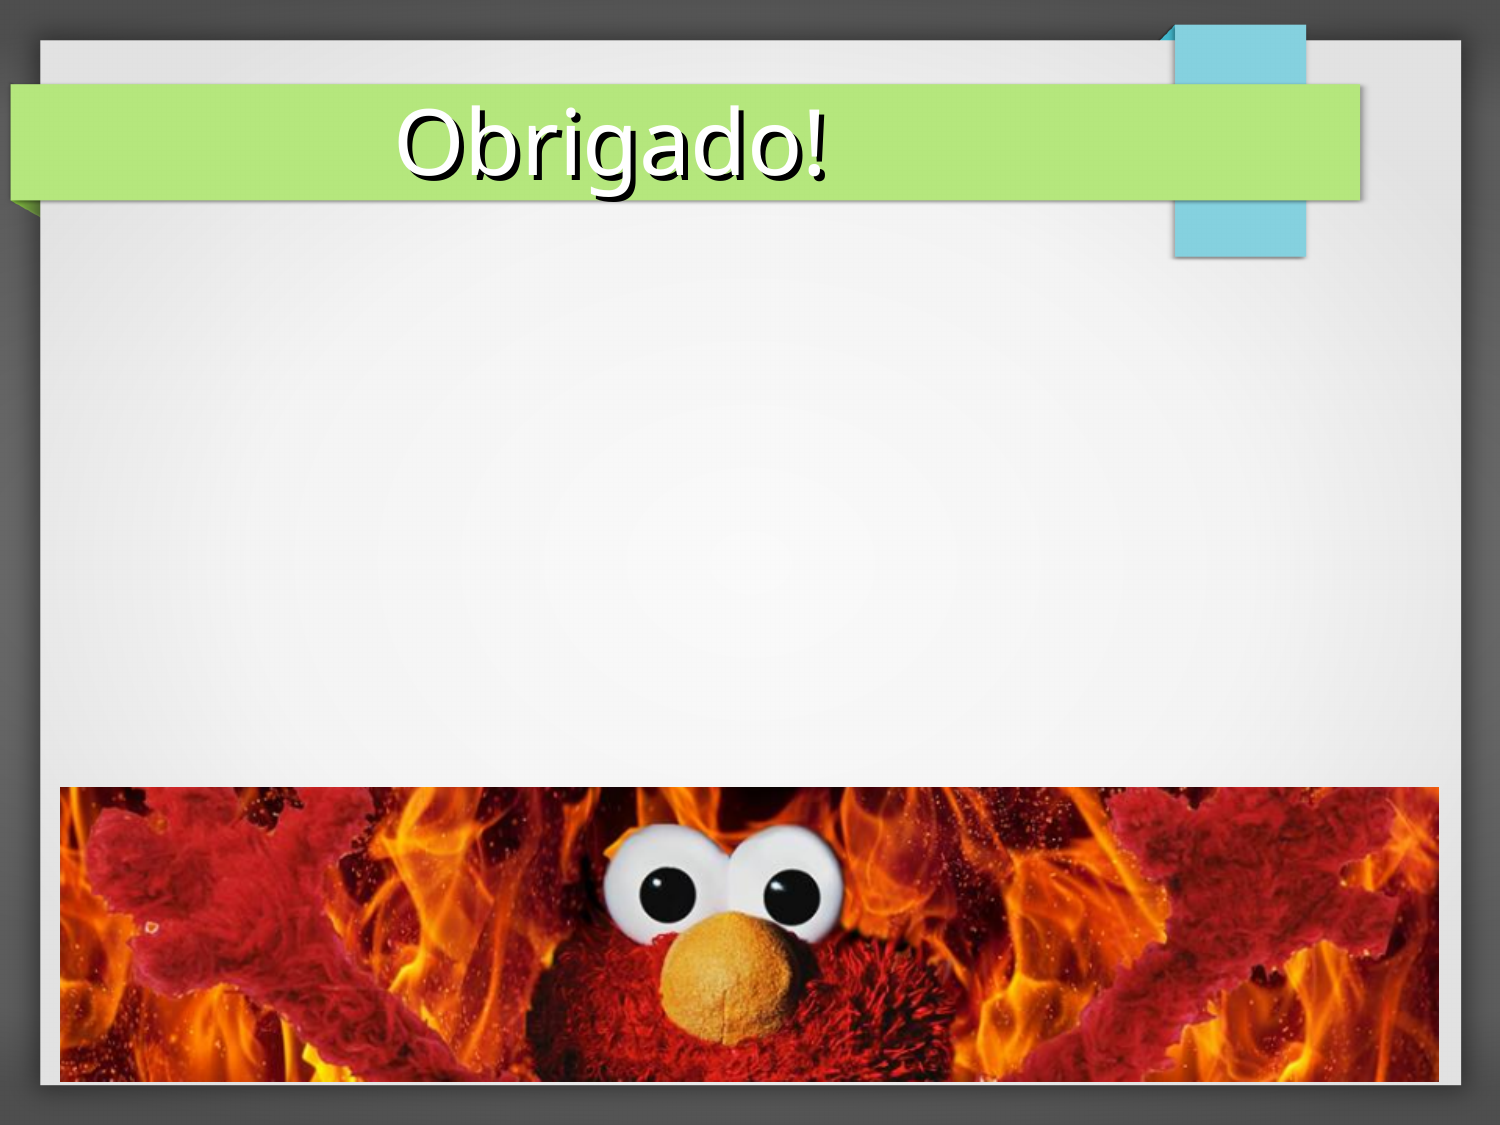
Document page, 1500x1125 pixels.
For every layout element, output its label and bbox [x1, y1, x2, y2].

picture [0, 0, 1500, 1125]
subtitle [75, 85, 1147, 583]
